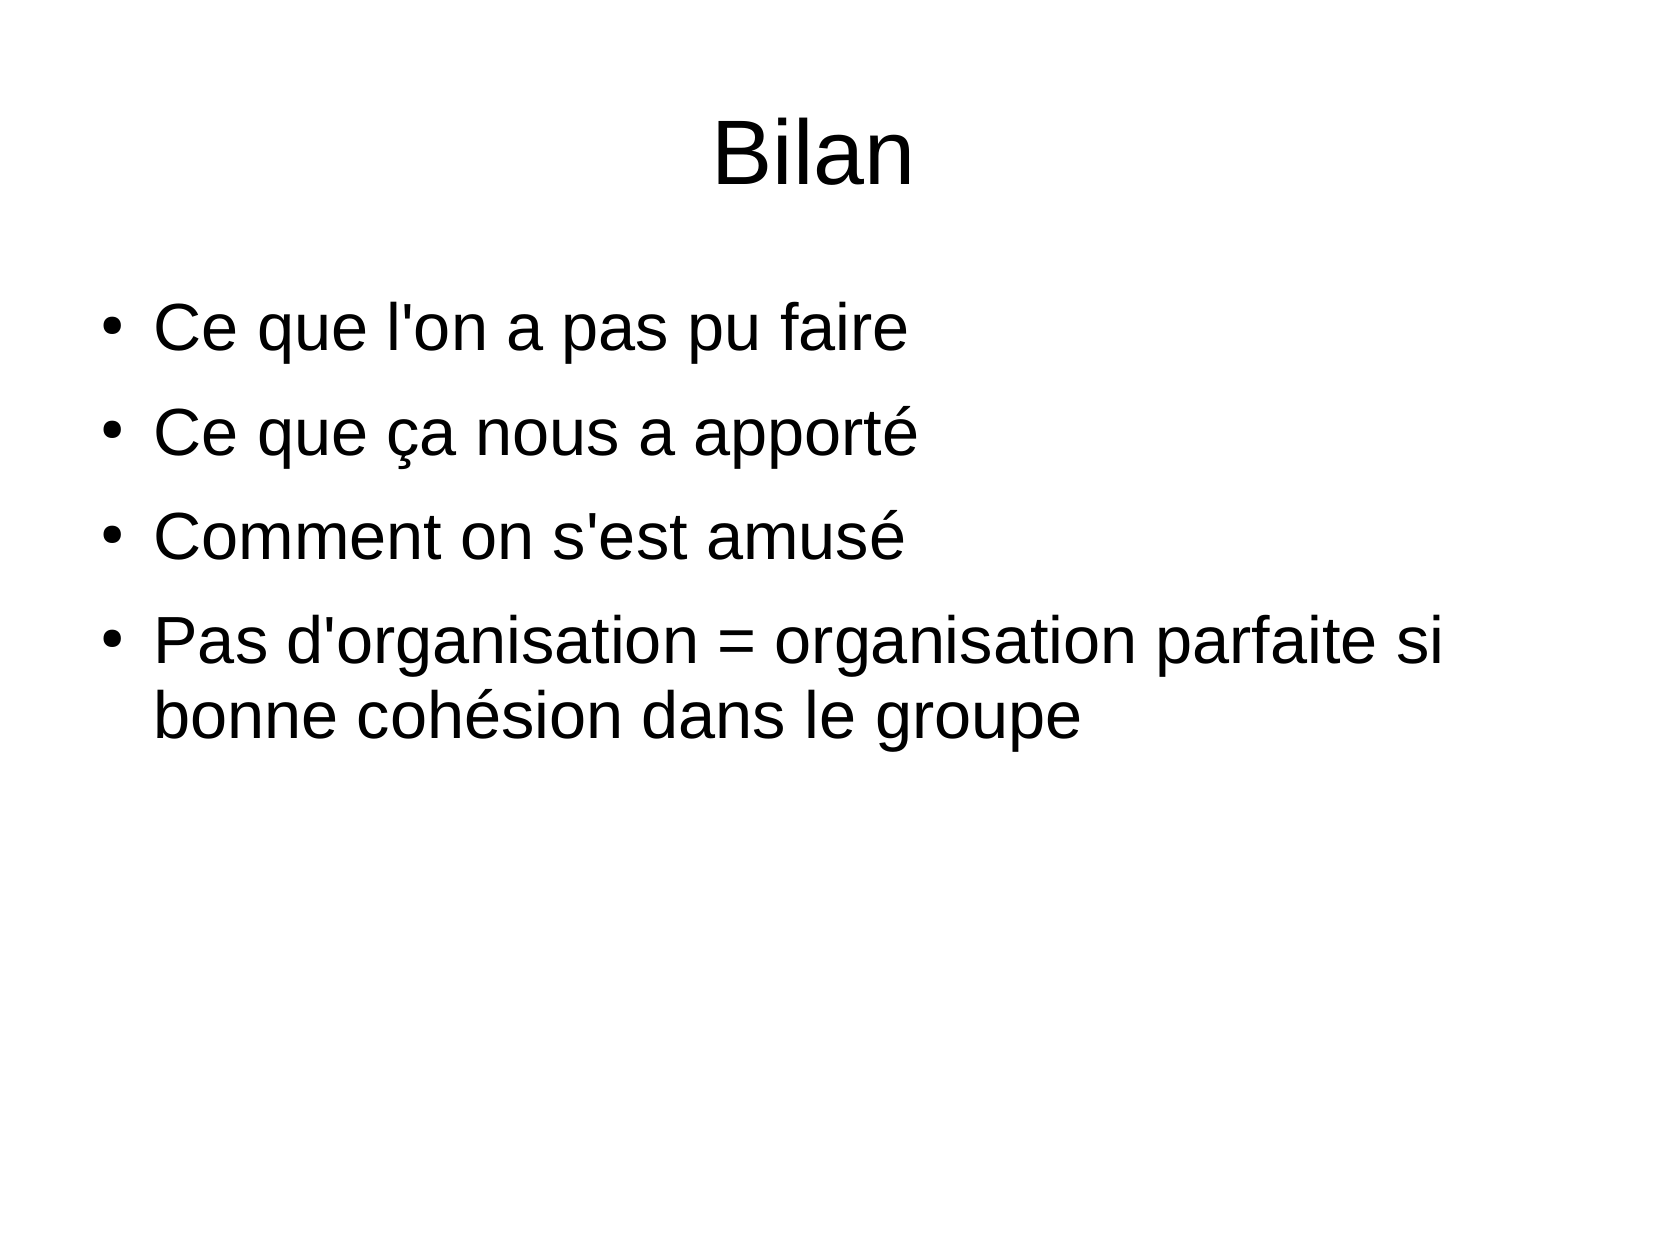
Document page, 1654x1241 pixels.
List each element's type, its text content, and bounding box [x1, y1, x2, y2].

title Bilan [82, 49, 1571, 257]
list Ce que l'on a pas pu faire Ce que ça nous a apporté Comment on s'est amusé Pas d'organisation = organisation parfaite si bonne cohésion dans le groupe [82, 290, 1571, 1010]
